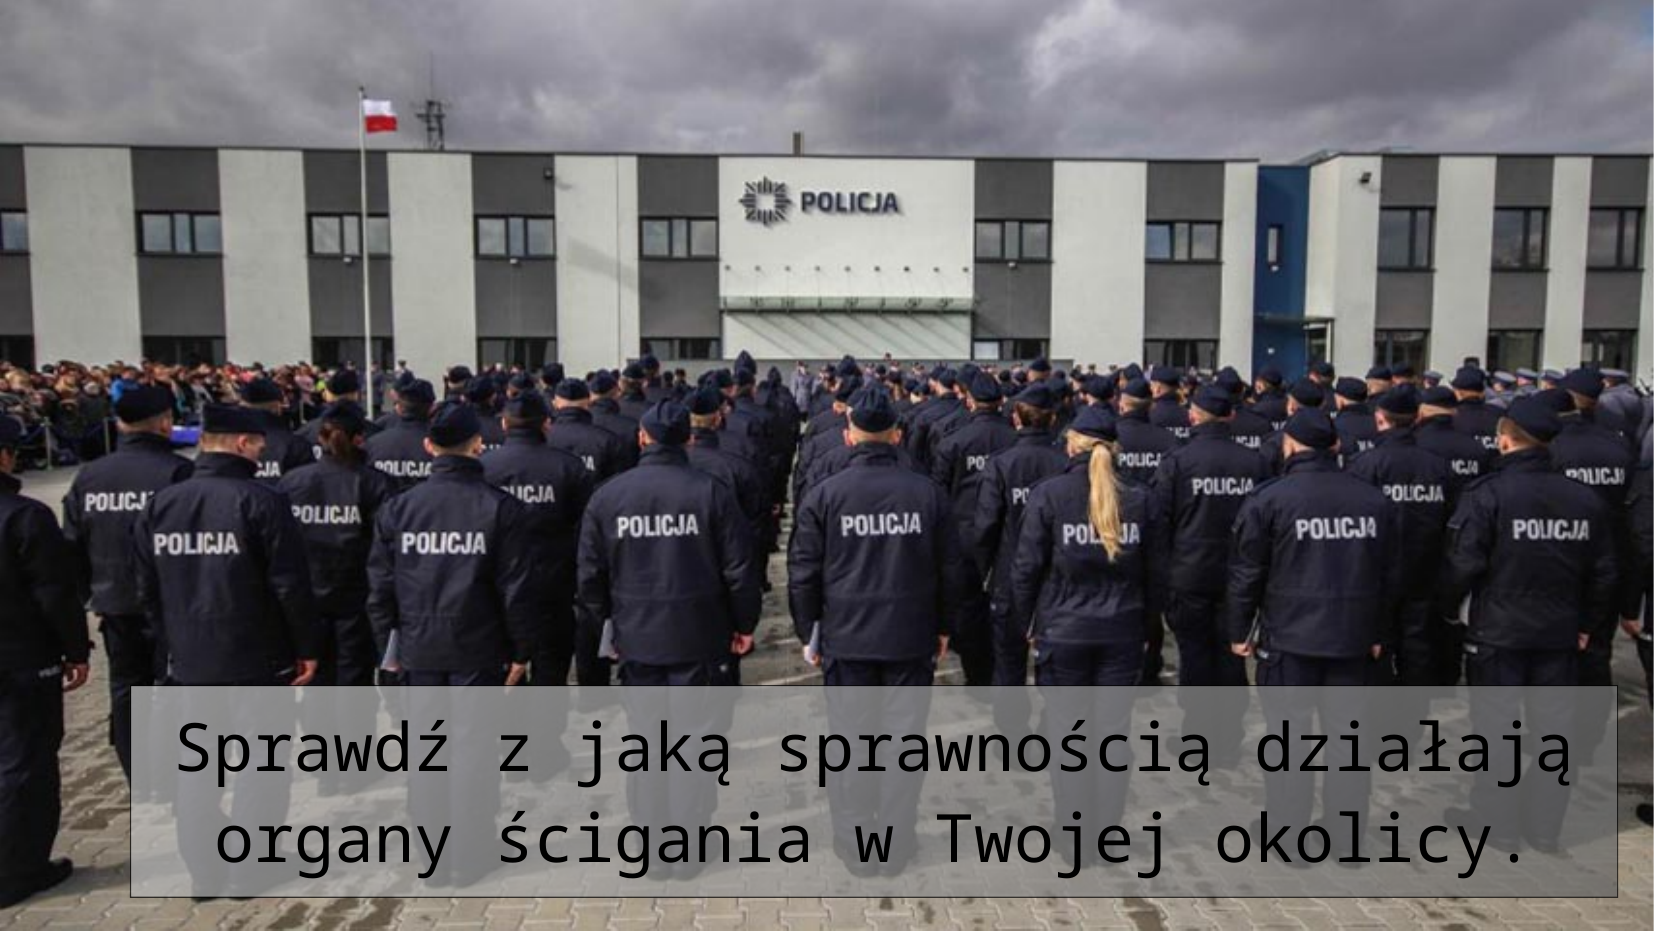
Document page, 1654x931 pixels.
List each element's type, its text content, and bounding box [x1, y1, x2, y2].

picture [0, 0, 1654, 931]
subtitle Sprawdź z jaką sprawnością działają organy ścigania w Twojej okolicy. [129, 685, 1619, 898]
